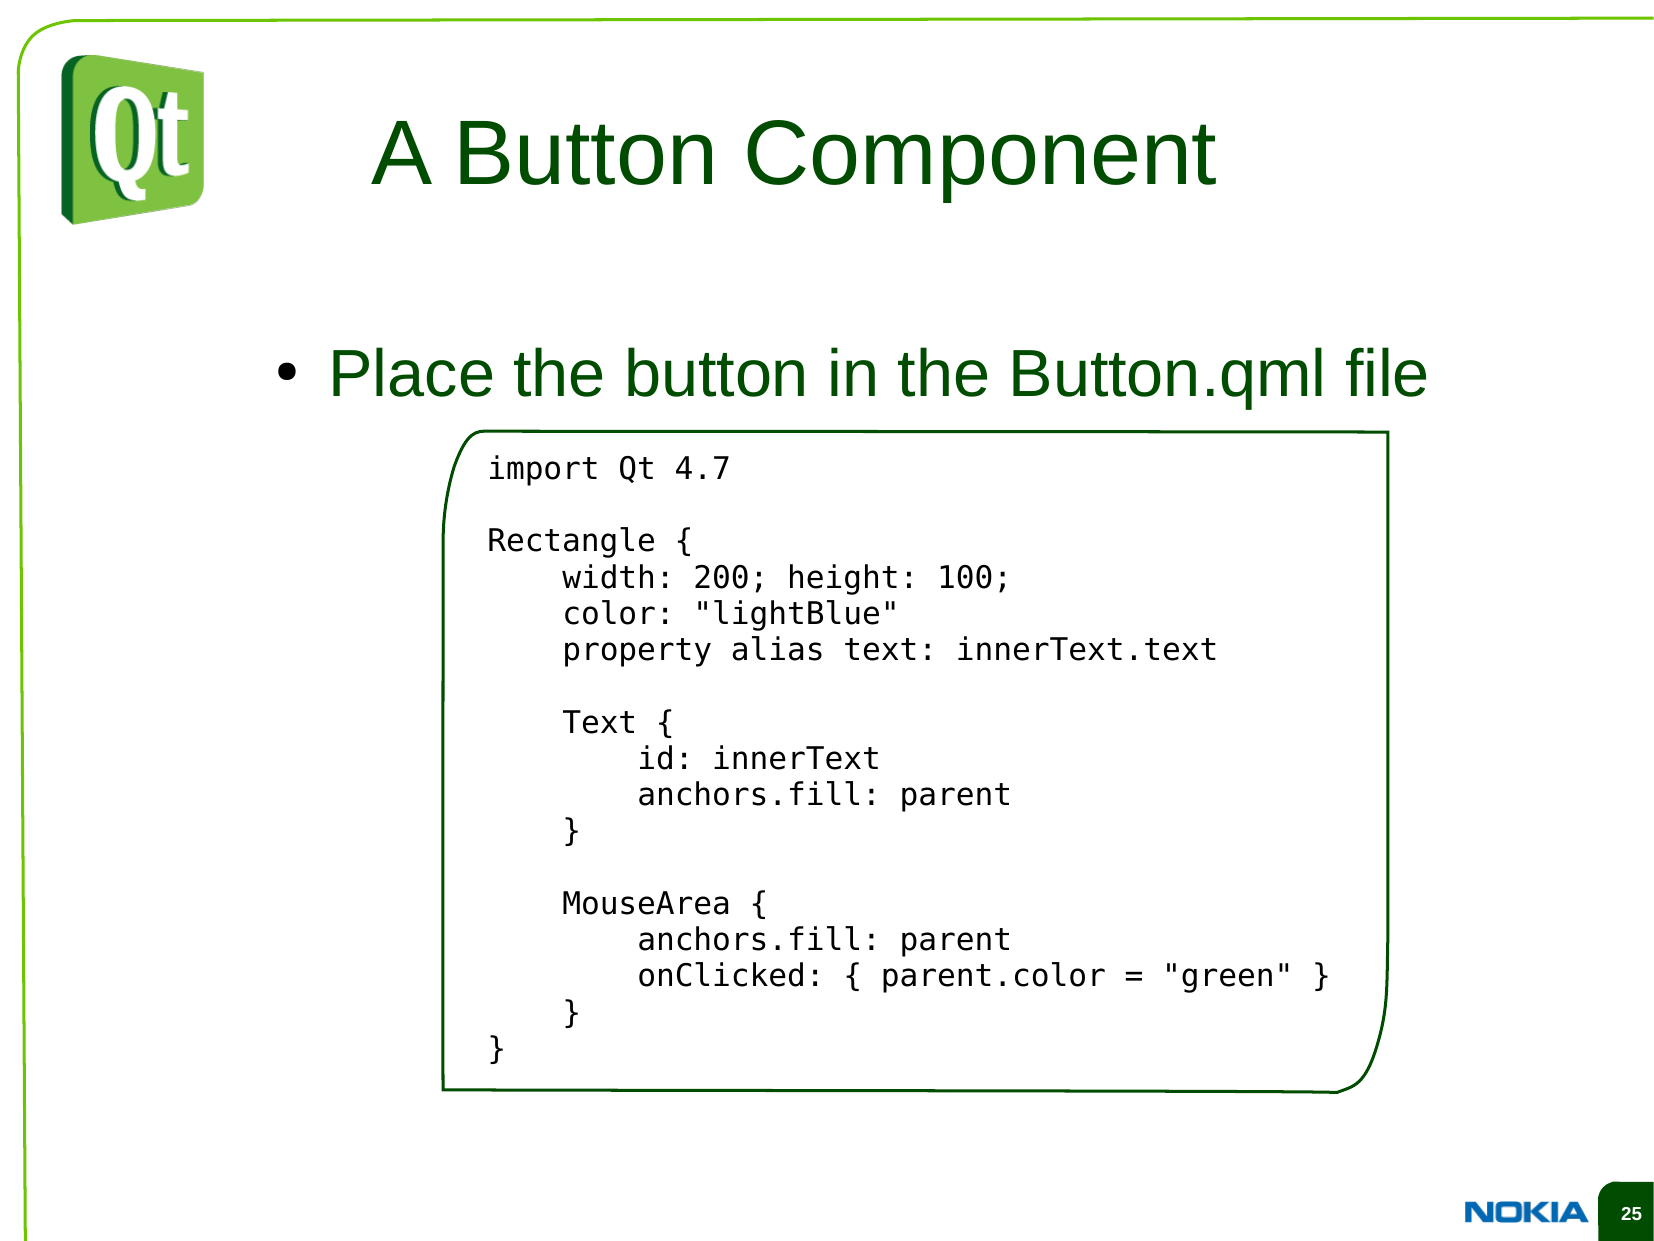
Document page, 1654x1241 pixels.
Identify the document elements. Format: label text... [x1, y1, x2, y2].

list Place the button in the Button.qml file [257, 336, 1577, 1141]
text_box import Qt 4.7 Rectangle { width: 200; height: 100; color: "lightBlue" property alias text: innerText.text Text { id: innerText anchors.fill: parent } MouseArea { anchors.fill: parent onClicked: { parent.color = "green" } } } [1367, 442, 1447, 1075]
picture [1465, 1201, 1589, 1223]
title A Button Component [257, 56, 1333, 250]
text_box import Qt 4.7 Rectangle { width: 200; height: 100; color: "lightBlue" property alias text: innerText.text Text { id: innerText anchors.fill: parent } MouseArea { anchors.fill: parent onClicked: { parent.color = "green" } } } [472, 442, 1386, 1075]
picture [61, 55, 204, 225]
